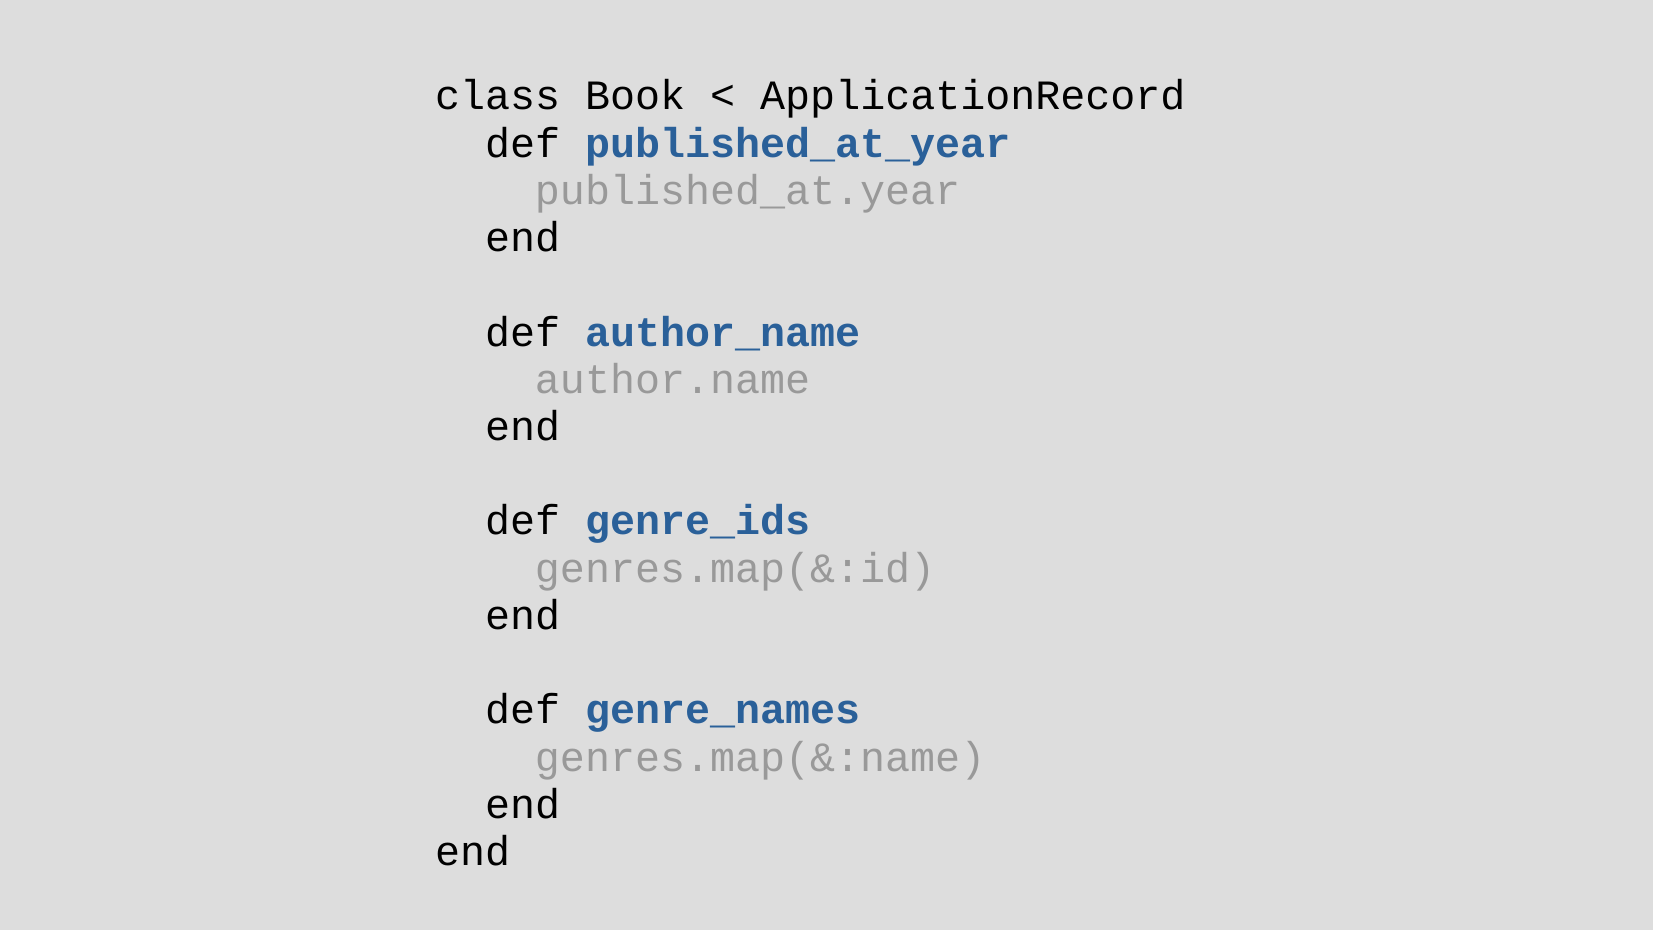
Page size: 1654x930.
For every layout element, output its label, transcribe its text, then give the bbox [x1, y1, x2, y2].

subtitle class Book < ApplicationRecord def published_at_year published_at.year end def author_name author.name end def genre_ids genres.map(&:id) end def genre_names genres.map(&:name) end end [435, 75, 1283, 879]
